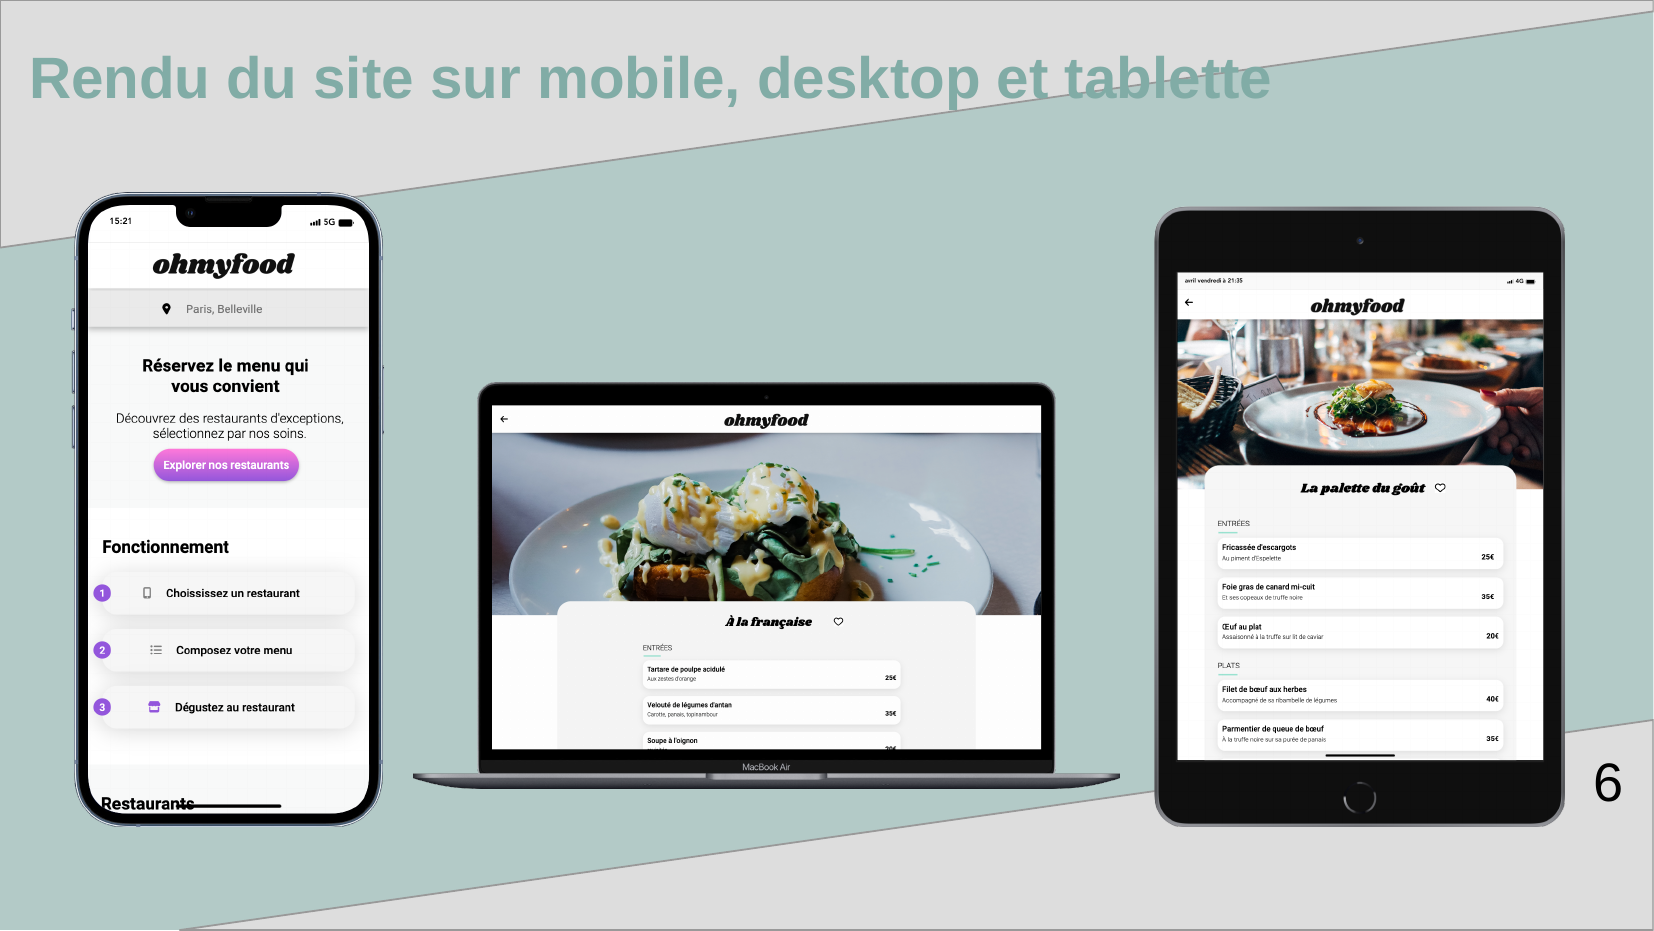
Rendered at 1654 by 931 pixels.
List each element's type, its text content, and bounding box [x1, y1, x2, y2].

title Rendu du site sur mobile, desktop et tablette [29, 0, 1507, 157]
picture [413, 382, 1120, 789]
picture [1154, 206, 1565, 827]
picture [71, 192, 384, 827]
